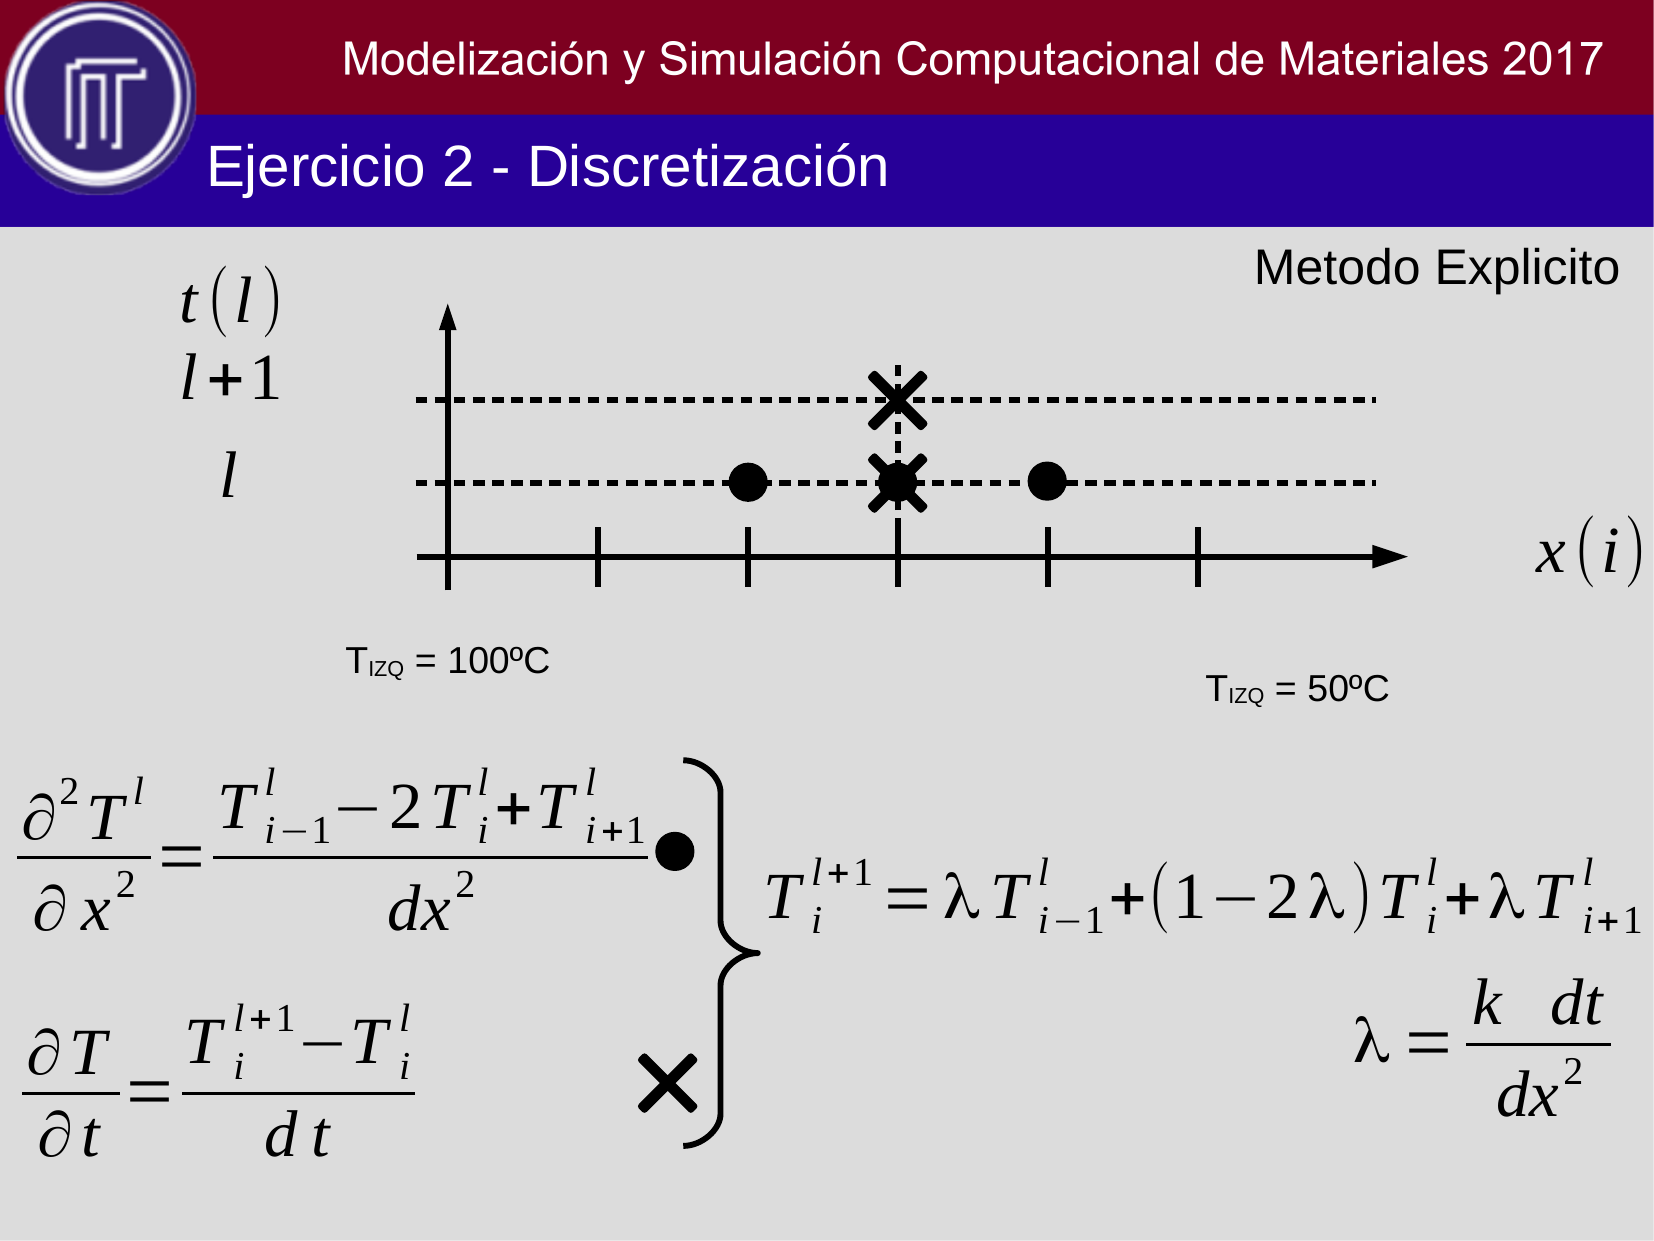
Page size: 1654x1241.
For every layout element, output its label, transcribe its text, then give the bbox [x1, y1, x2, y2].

text_box [1030, 464, 1064, 498]
text_box [731, 465, 765, 499]
chart [757, 850, 1649, 943]
text_box [870, 456, 925, 510]
chart [1525, 511, 1654, 591]
chart [12, 995, 426, 1172]
text_box [870, 373, 925, 428]
text_box Ejercicio 2 - Discretización [191, 126, 1392, 207]
chart [173, 262, 289, 414]
text_box [640, 1056, 695, 1110]
picture [0, 0, 1654, 1241]
text_box TIZQ = 50ºC [1190, 660, 1406, 730]
text_box Metodo Explicito [1236, 229, 1654, 307]
text_box TIZQ = 100ºC [330, 632, 566, 702]
chart [213, 439, 250, 513]
text_box [658, 834, 692, 869]
chart [7, 760, 659, 946]
chart [1345, 965, 1621, 1131]
